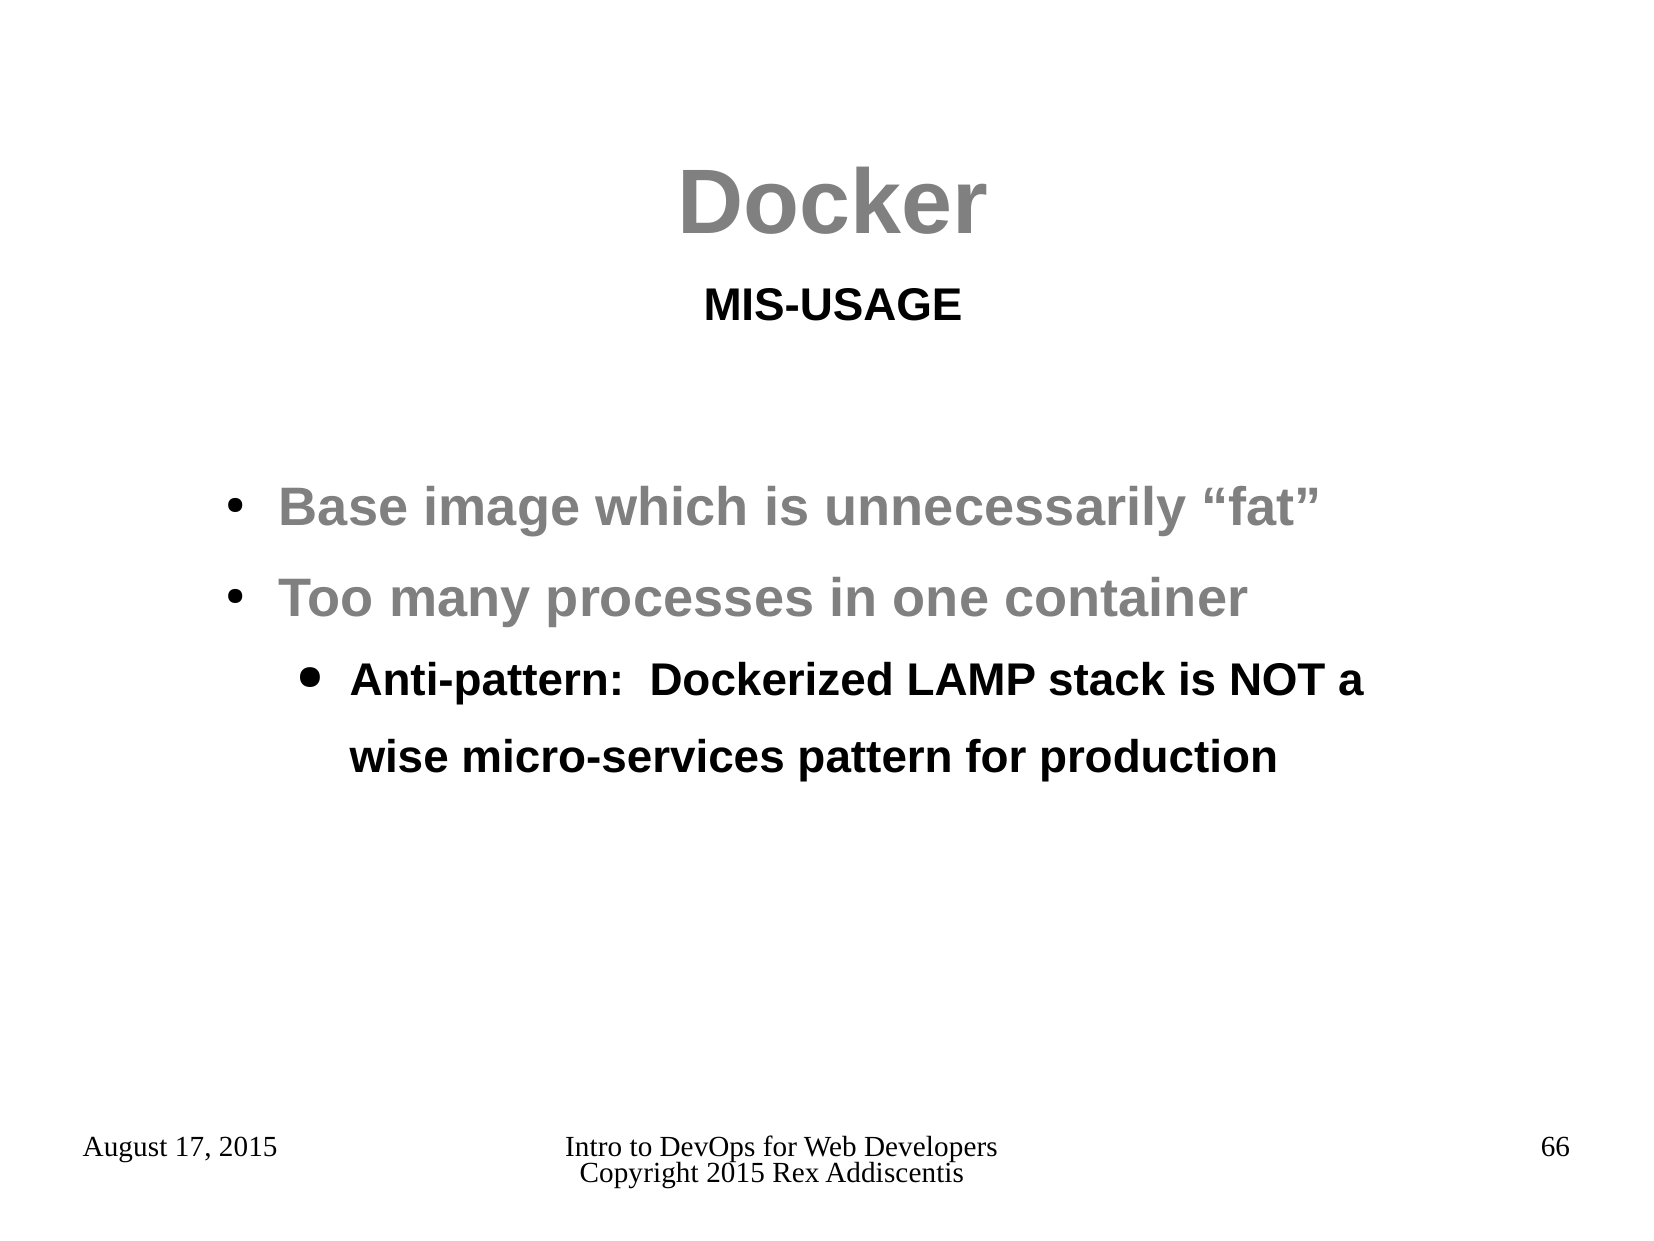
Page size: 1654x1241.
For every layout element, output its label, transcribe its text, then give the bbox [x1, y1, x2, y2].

list Docker MIS-USAGE [89, 120, 1577, 346]
list Base image which is unnecessarily “fat” Too many processes in one container Anti-pattern: Dockerized LAMP stack is NOT a wise micro-services pattern for production [207, 446, 1425, 916]
